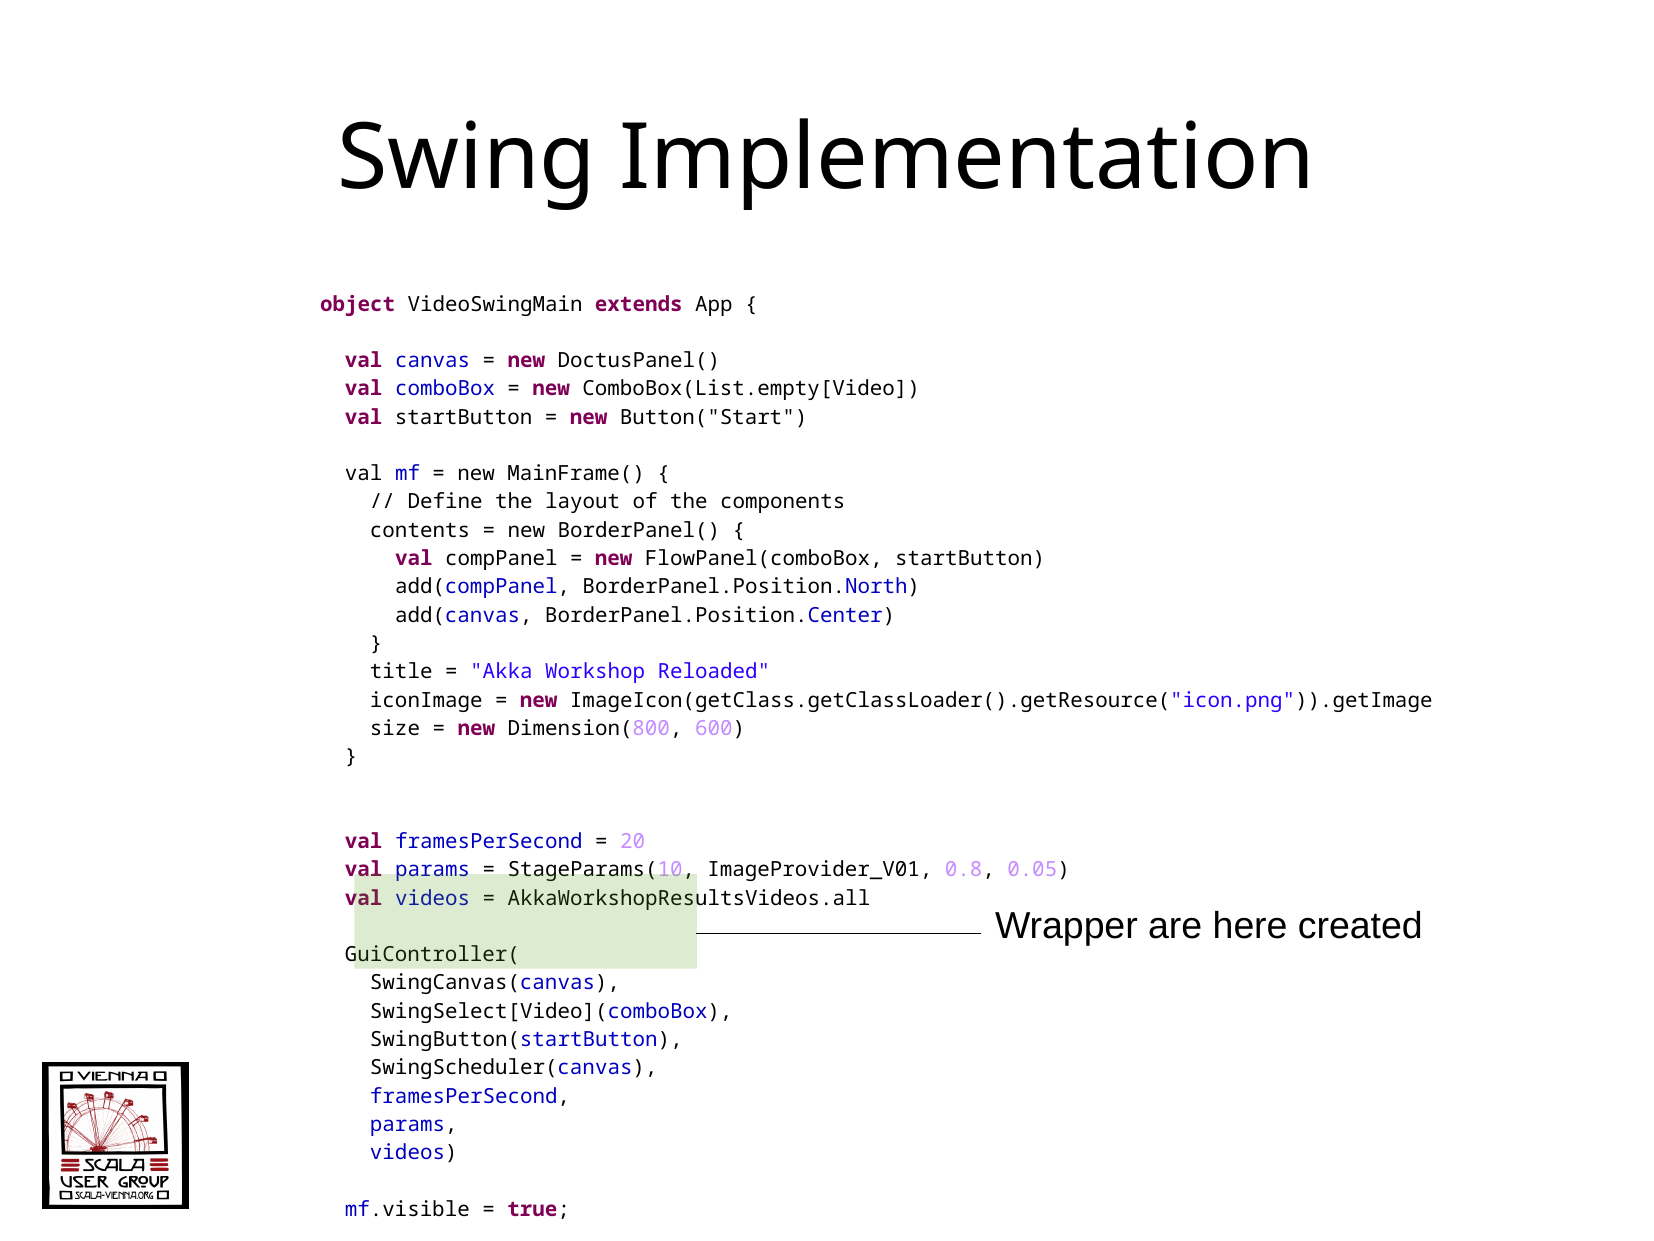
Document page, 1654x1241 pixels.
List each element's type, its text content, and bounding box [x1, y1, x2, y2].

picture [42, 1062, 189, 1209]
text_box Wrapper are here created [980, 897, 1560, 957]
title Swing Implementation [82, 49, 1571, 257]
text_box object VideoSwingMain extends App { val canvas = new DoctusPanel() val comboBox = new ComboBox(List.empty[Video]) val startButton = new Button("Start") val mf = new MainFrame() { // Define the layout of the components contents = new BorderPanel() { val compPanel = new FlowPanel(comboBox, startButton) add(compPanel, BorderPanel.Position.North) add(canvas, BorderPanel.Position.Center) } title = "Akka Workshop Reloaded" iconImage = new ImageIcon(getClass.getClassLoader().getResource("icon.png")).getImage size = new Dimension(800, 600) } val framesPerSecond = 20 val params = StageParams(10, ImageProvider_V01, 0.8, 0.05) val videos = AkkaWorkshopResultsVideos.all GuiController( SwingCanvas(canvas), SwingSelect[Video](comboBox), SwingButton(startButton), SwingScheduler(canvas), framesPerSecond, params, videos) mf.visible = true; } [305, 281, 1359, 1170]
text_box [354, 874, 697, 969]
